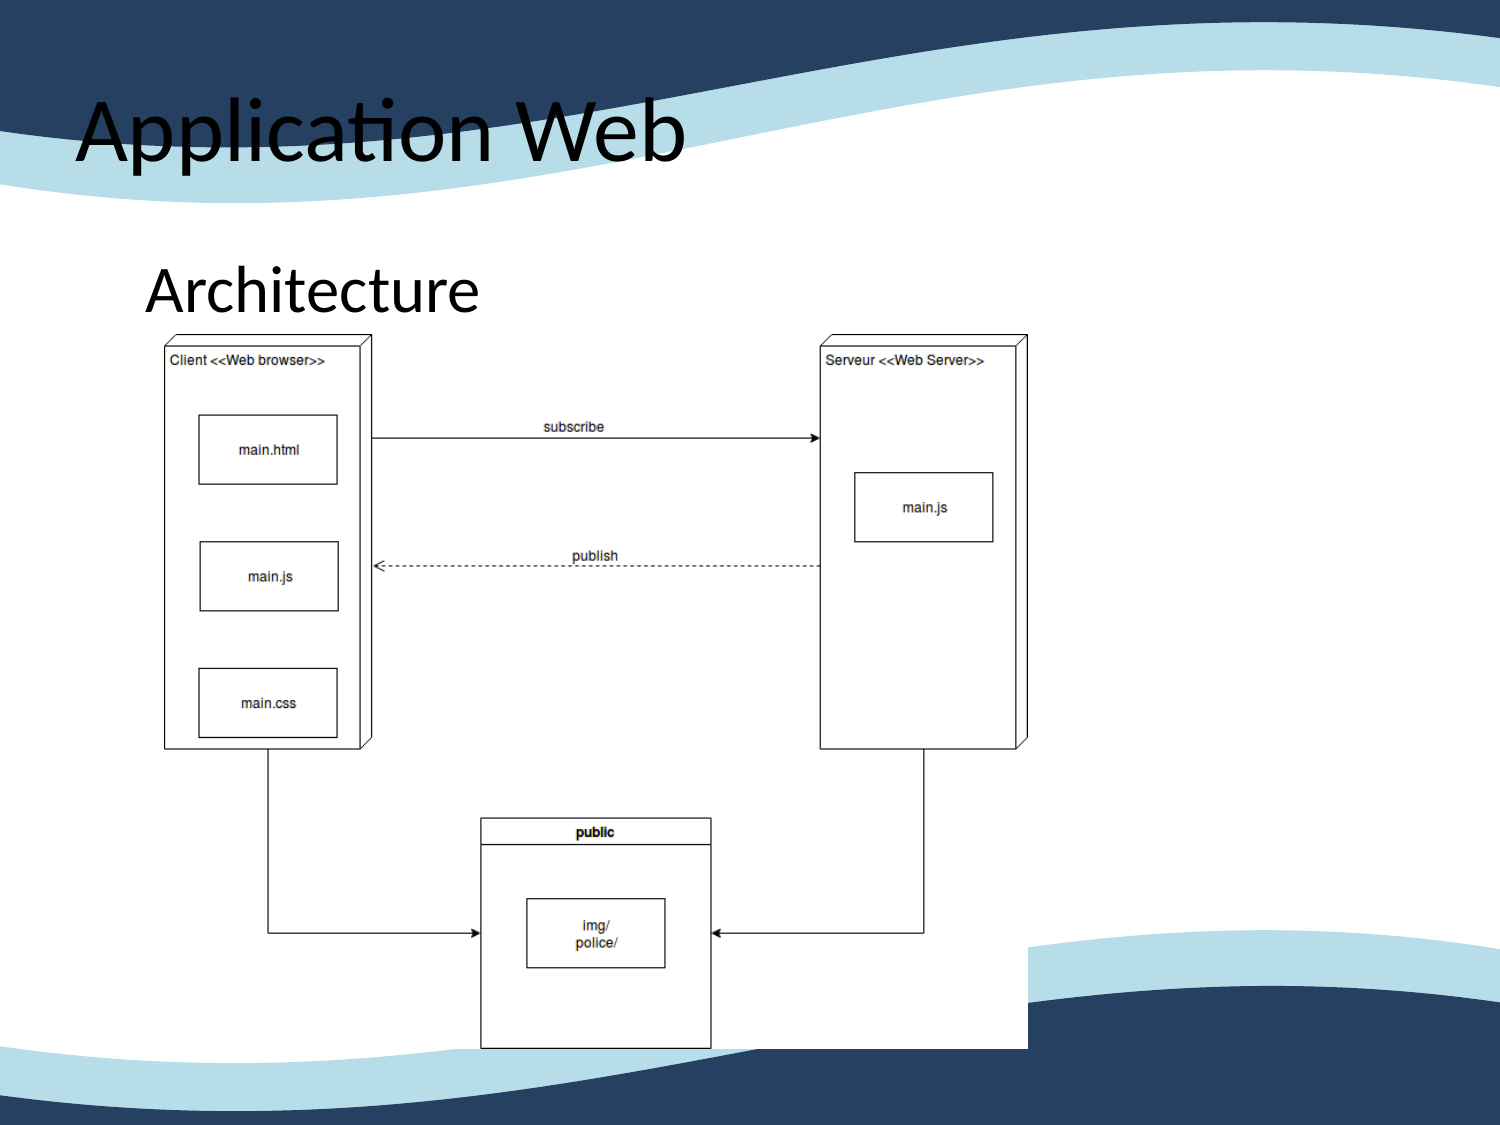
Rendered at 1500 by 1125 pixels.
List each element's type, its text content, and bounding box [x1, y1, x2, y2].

picture [164, 334, 1028, 1049]
list Architecture [75, 262, 1425, 1005]
title Application Web [75, 45, 1425, 233]
